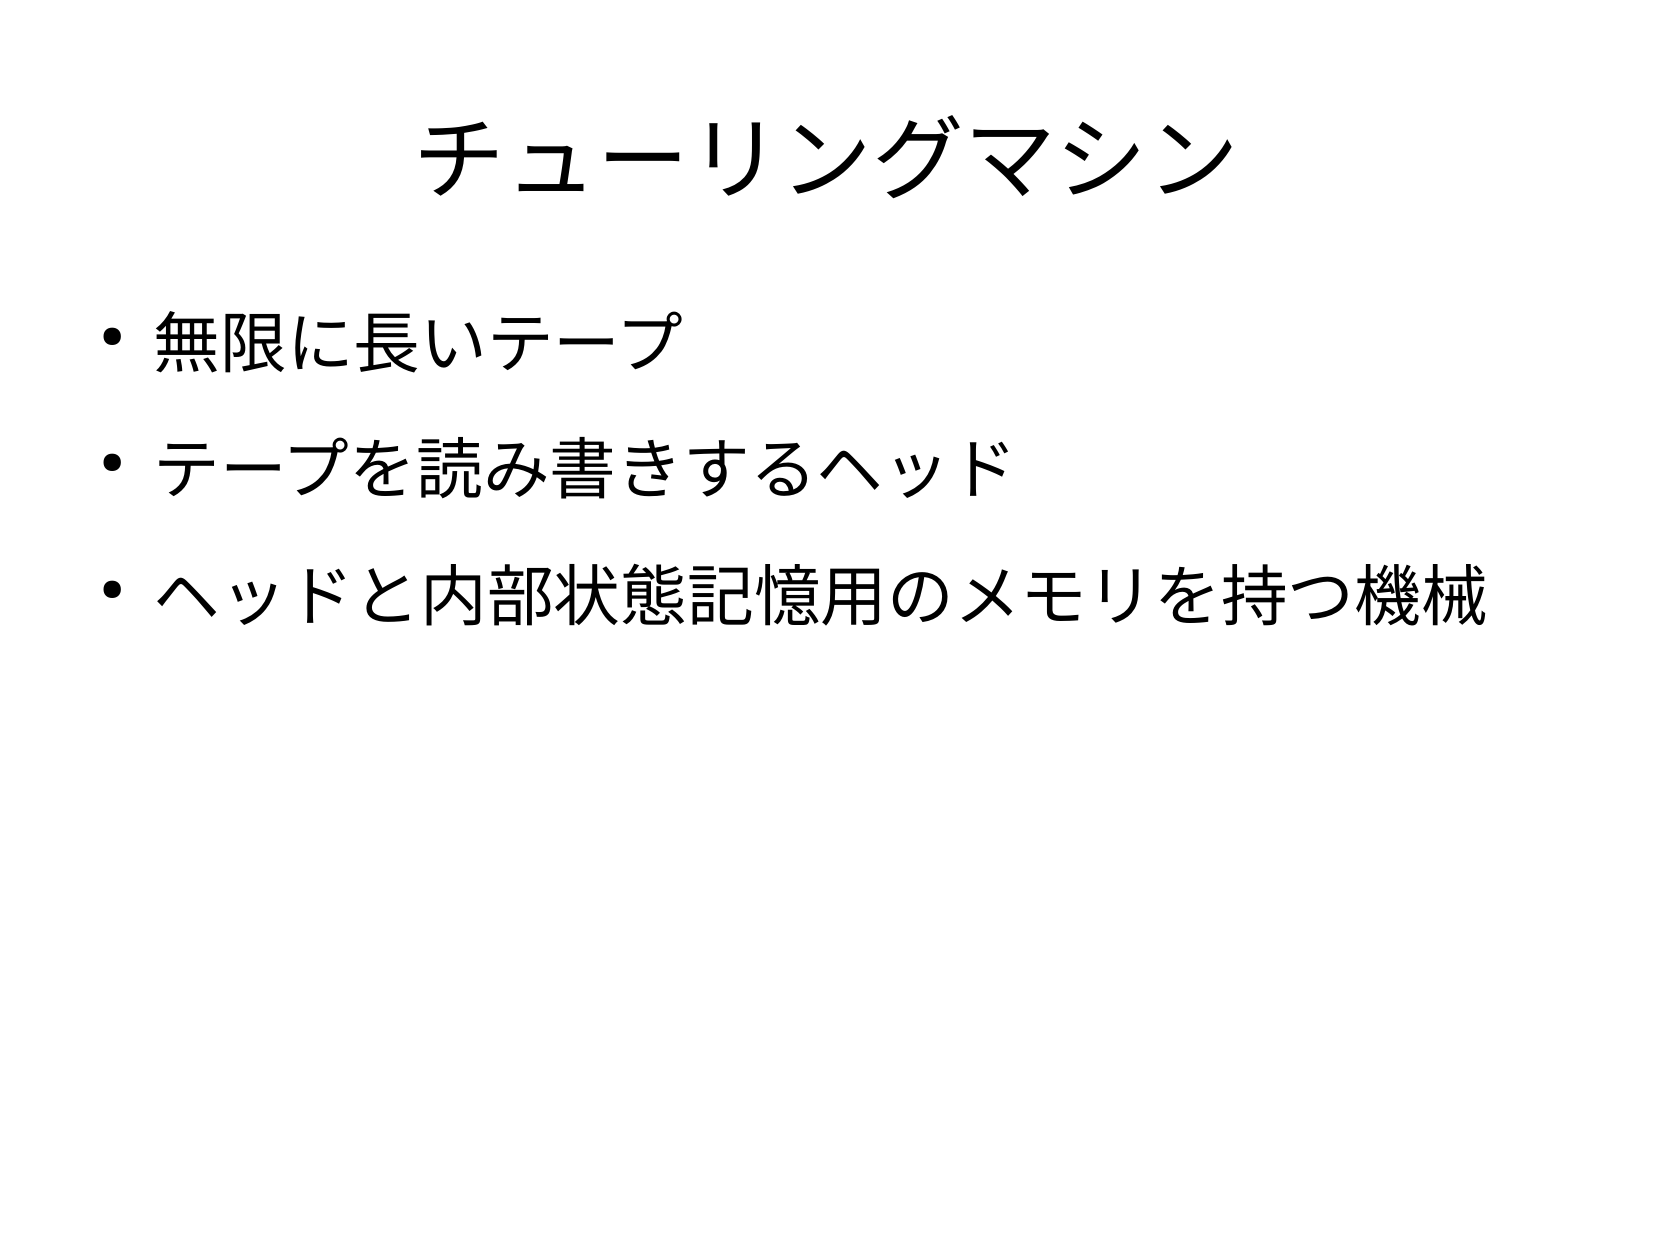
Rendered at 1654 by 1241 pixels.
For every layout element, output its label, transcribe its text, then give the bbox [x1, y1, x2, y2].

title チューリングマシン [82, 49, 1571, 257]
list 無限に長いテープ テープを読み書きするヘッド ヘッドと内部状態記憶用のメモリを持つ機械 [82, 290, 1571, 1010]
